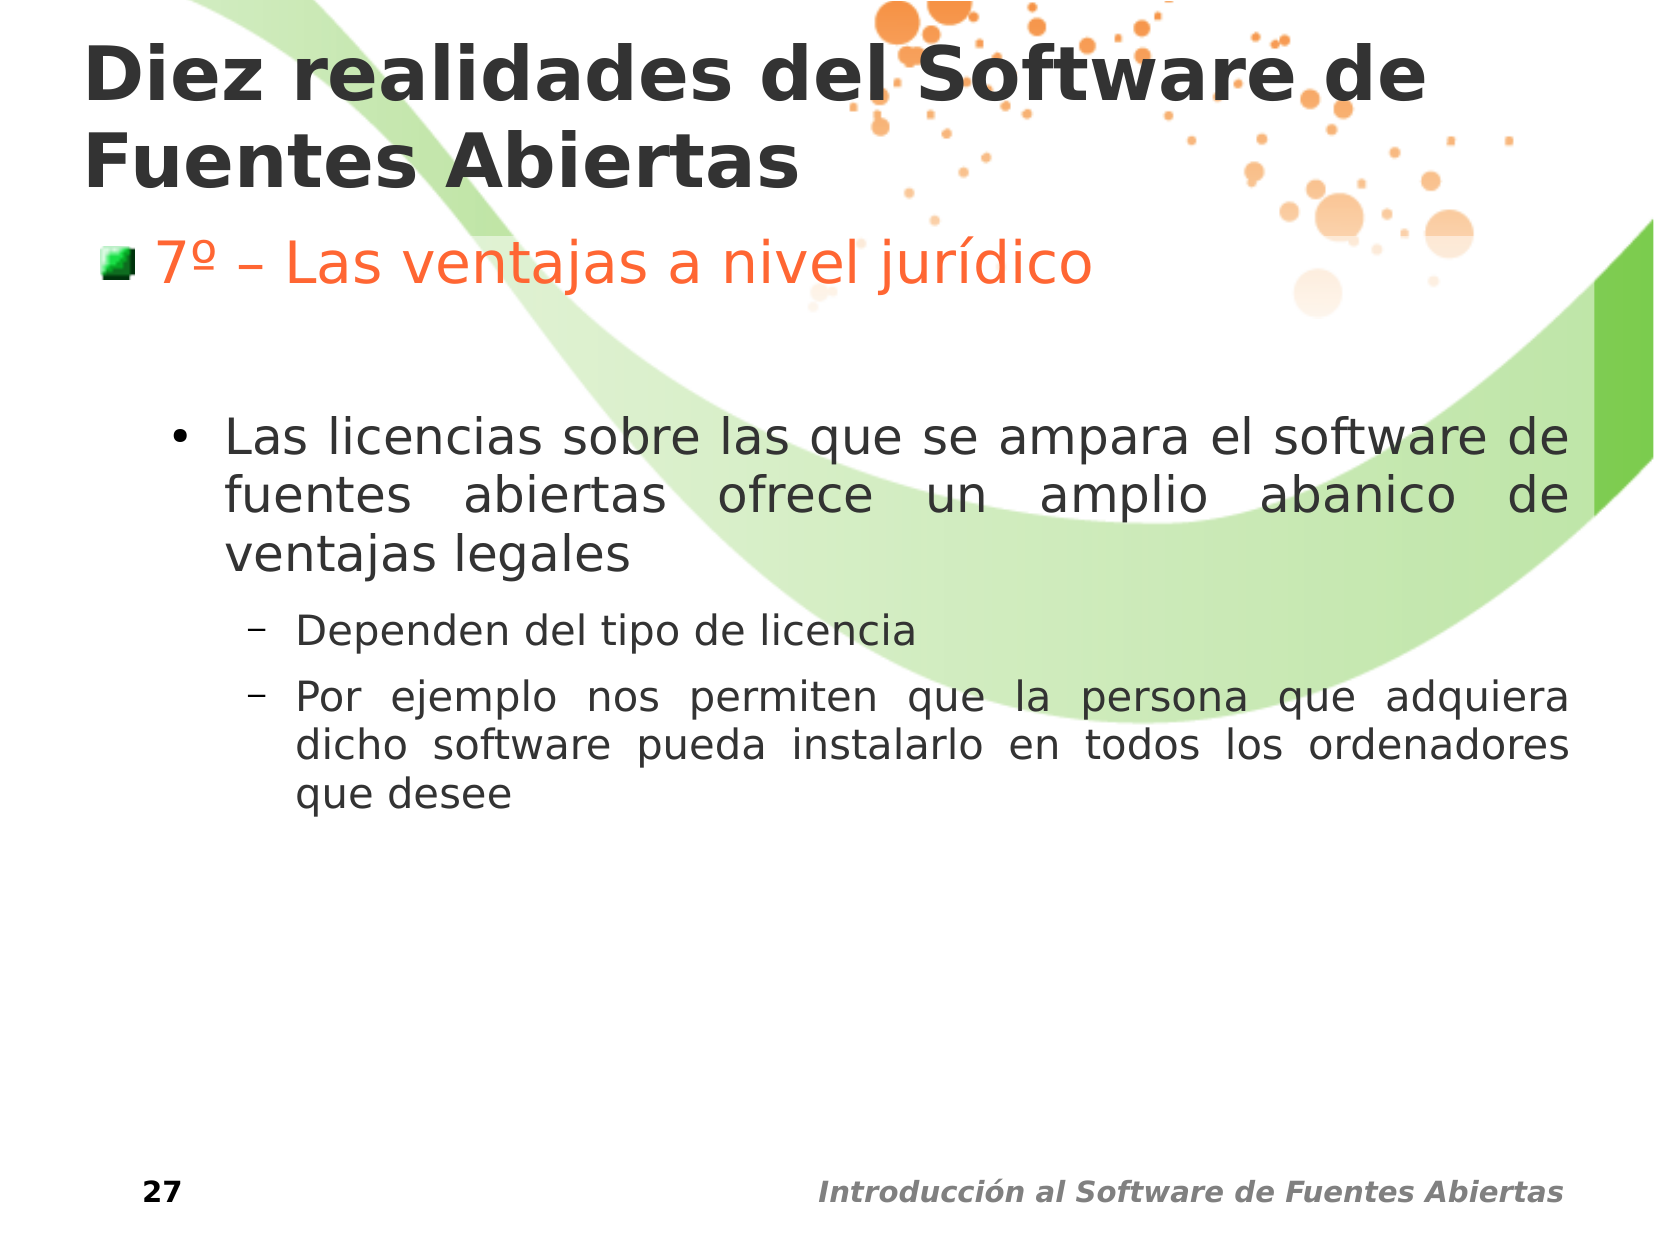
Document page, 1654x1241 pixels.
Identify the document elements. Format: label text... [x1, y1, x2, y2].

picture [185, 0, 1654, 754]
title Diez realidades del Software de Fuentes Abiertas [82, 30, 1571, 206]
list 7º – Las ventajas a nivel jurídico Las licencias sobre las que se ampara el software de fuentes abiertas ofrece un amplio abanico de ventajas legales Dependen del tipo de licencia Por ejemplo nos permiten que la persona que adquiera dicho software pueda instalarlo en todos los ordenadores que desee [82, 229, 1571, 1130]
